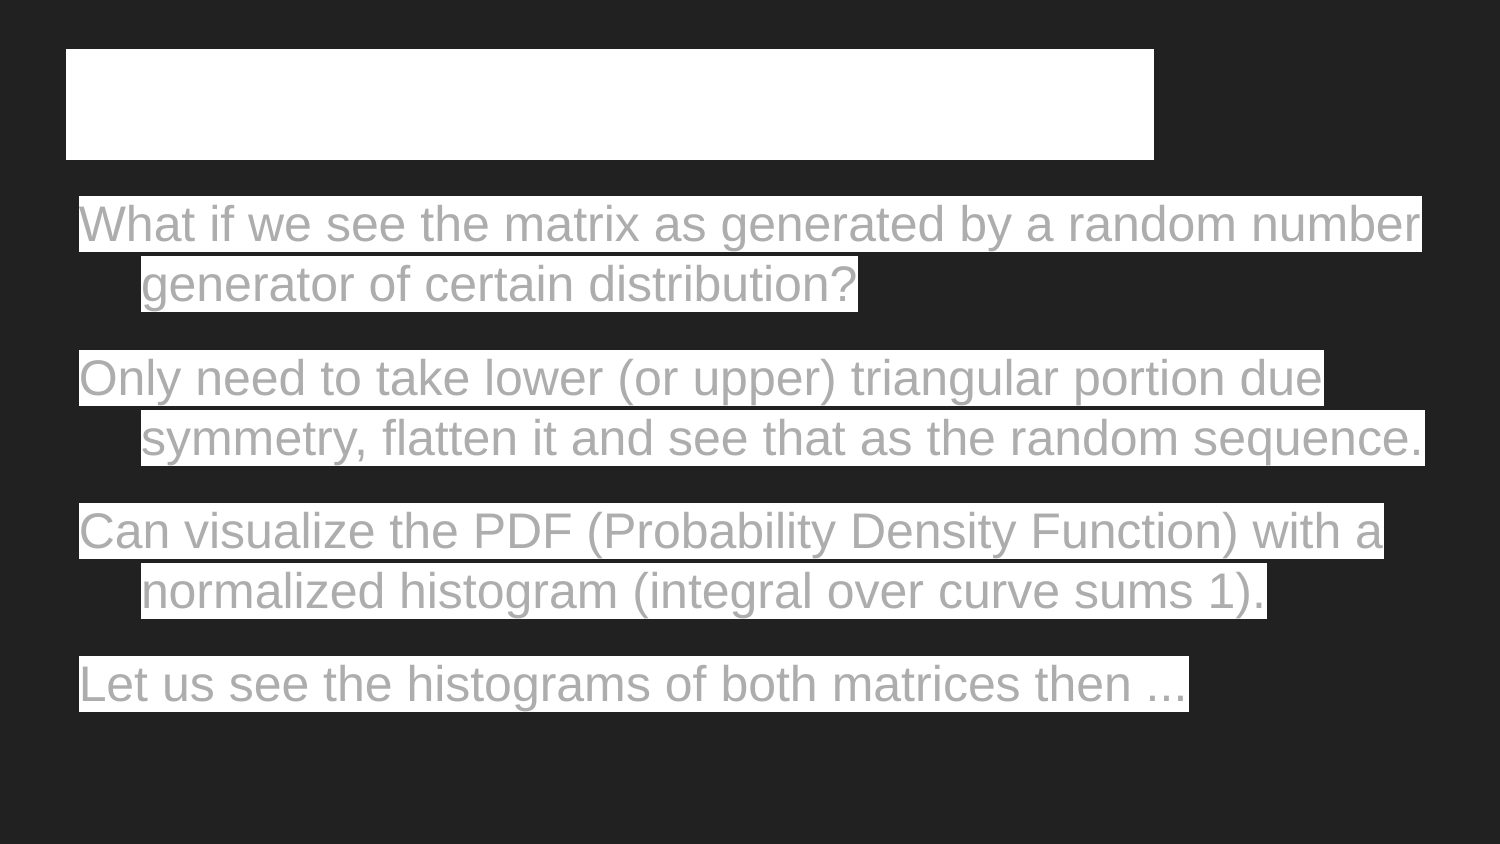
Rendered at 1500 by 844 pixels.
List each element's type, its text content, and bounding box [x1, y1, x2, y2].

list What if we see the matrix as generated by a random number generator of certain distribution? Only need to take lower (or upper) triangular portion due symmetry, flatten it and see that as the random sequence. Can visualize the PDF (Probability Density Function) with a normalized histogram (integral over curve sums 1). Let us see the histograms of both matrices then ... [51, 176, 1449, 738]
title Idea1: matrix distribution [51, 24, 1449, 176]
